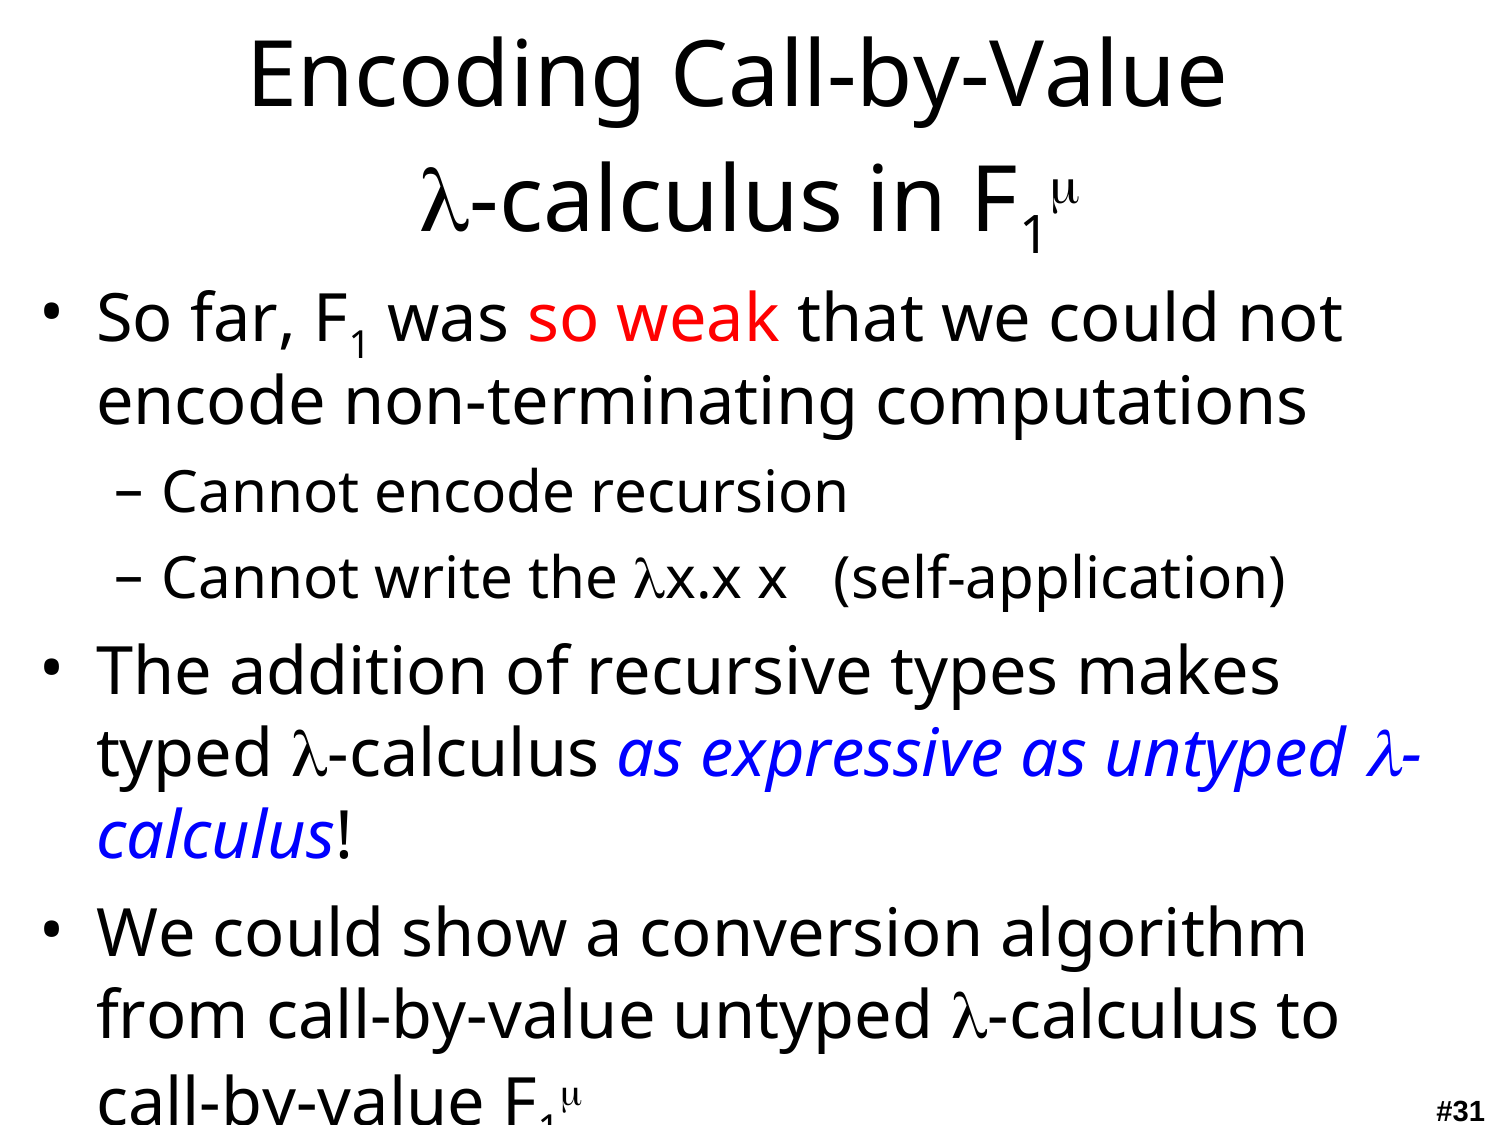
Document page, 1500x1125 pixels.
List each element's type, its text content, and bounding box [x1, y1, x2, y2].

list So far, F1 was so weak that we could not encode non-terminating computations Cannot encode recursion Cannot write the x.x x (self-application) The addition of recursive types makes typed -calculus as expressive as untyped -calculus! We could show a conversion algorithm from call-by-value untyped -calculus to call-by-value F1 [24, 262, 1476, 1101]
title Encoding Call-by-Value -calculus in F1 [24, 14, 1476, 262]
